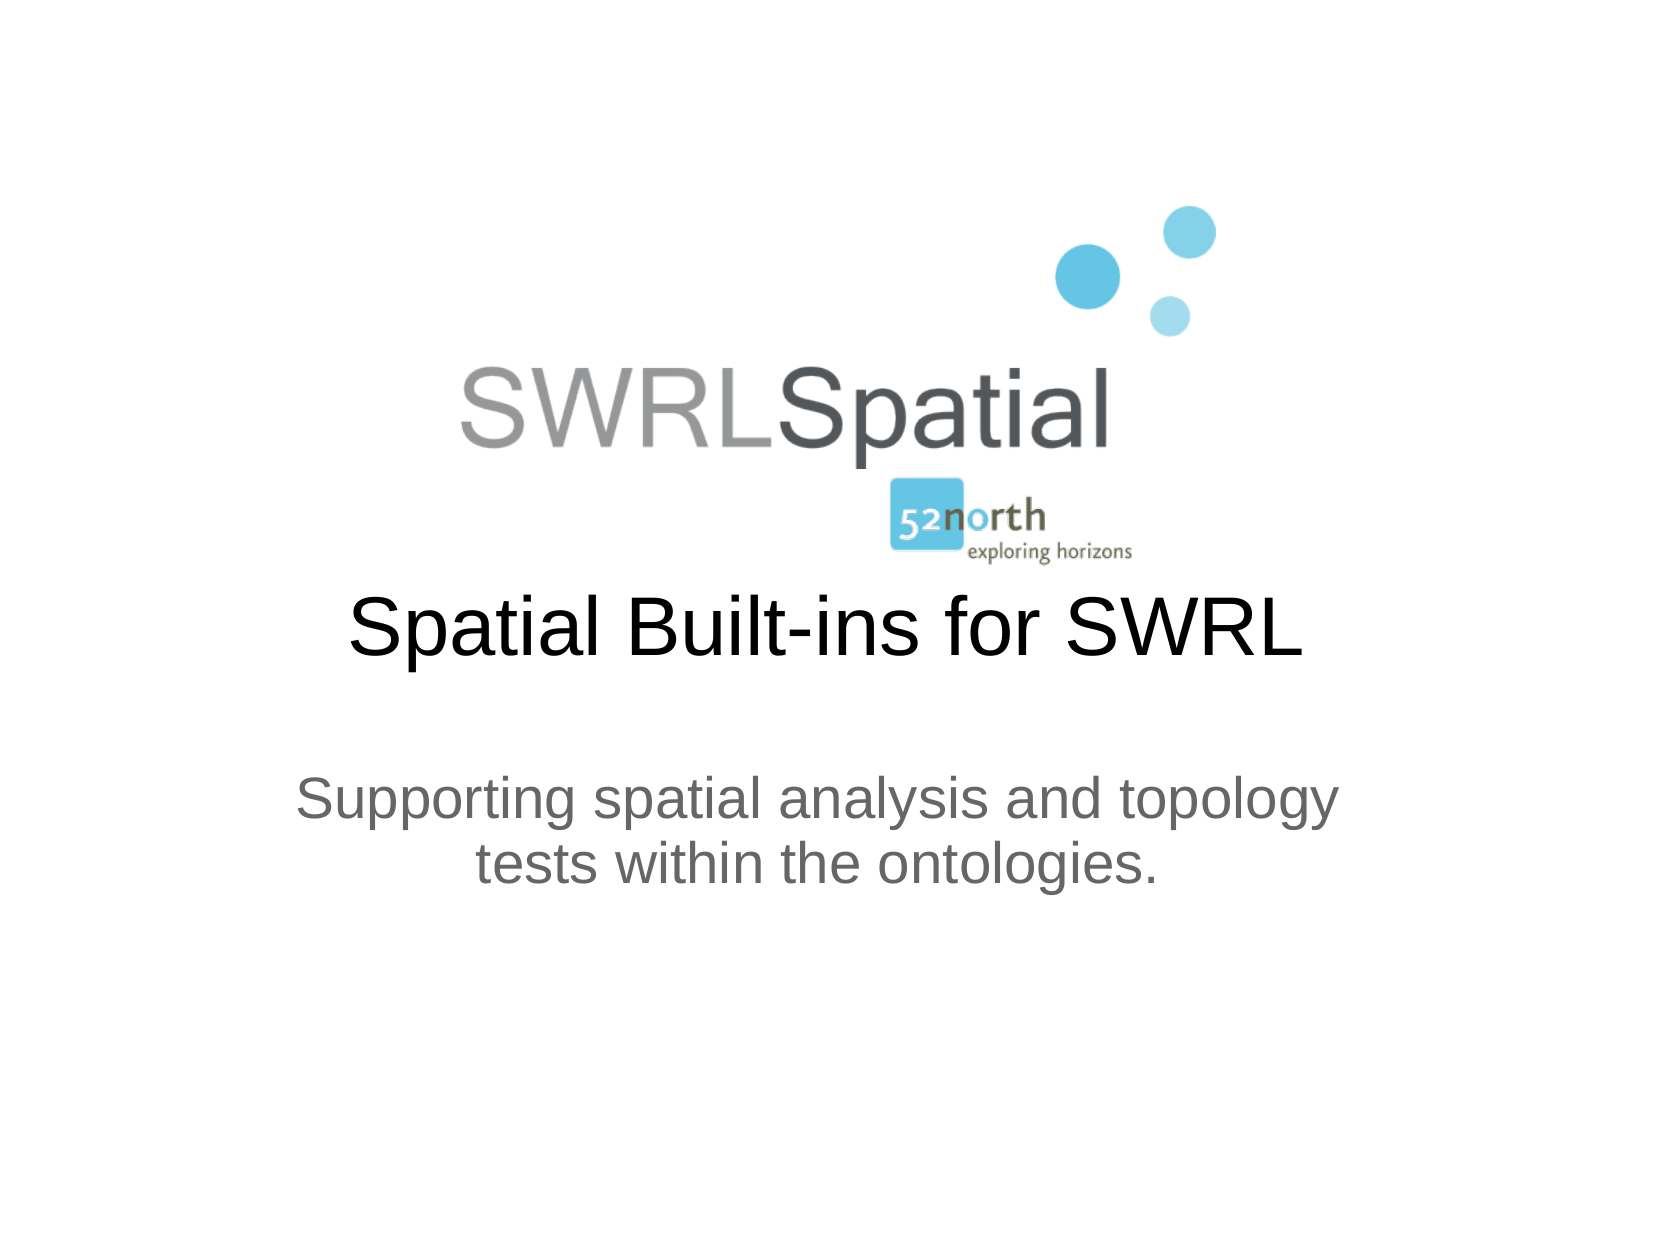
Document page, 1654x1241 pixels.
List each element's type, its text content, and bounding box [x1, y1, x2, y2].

picture [885, 472, 1137, 570]
picture [383, 206, 1216, 469]
text_box Spatial Built-ins for SWRL Supporting spatial analysis and topology tests within the ontologies. [59, 572, 1595, 969]
